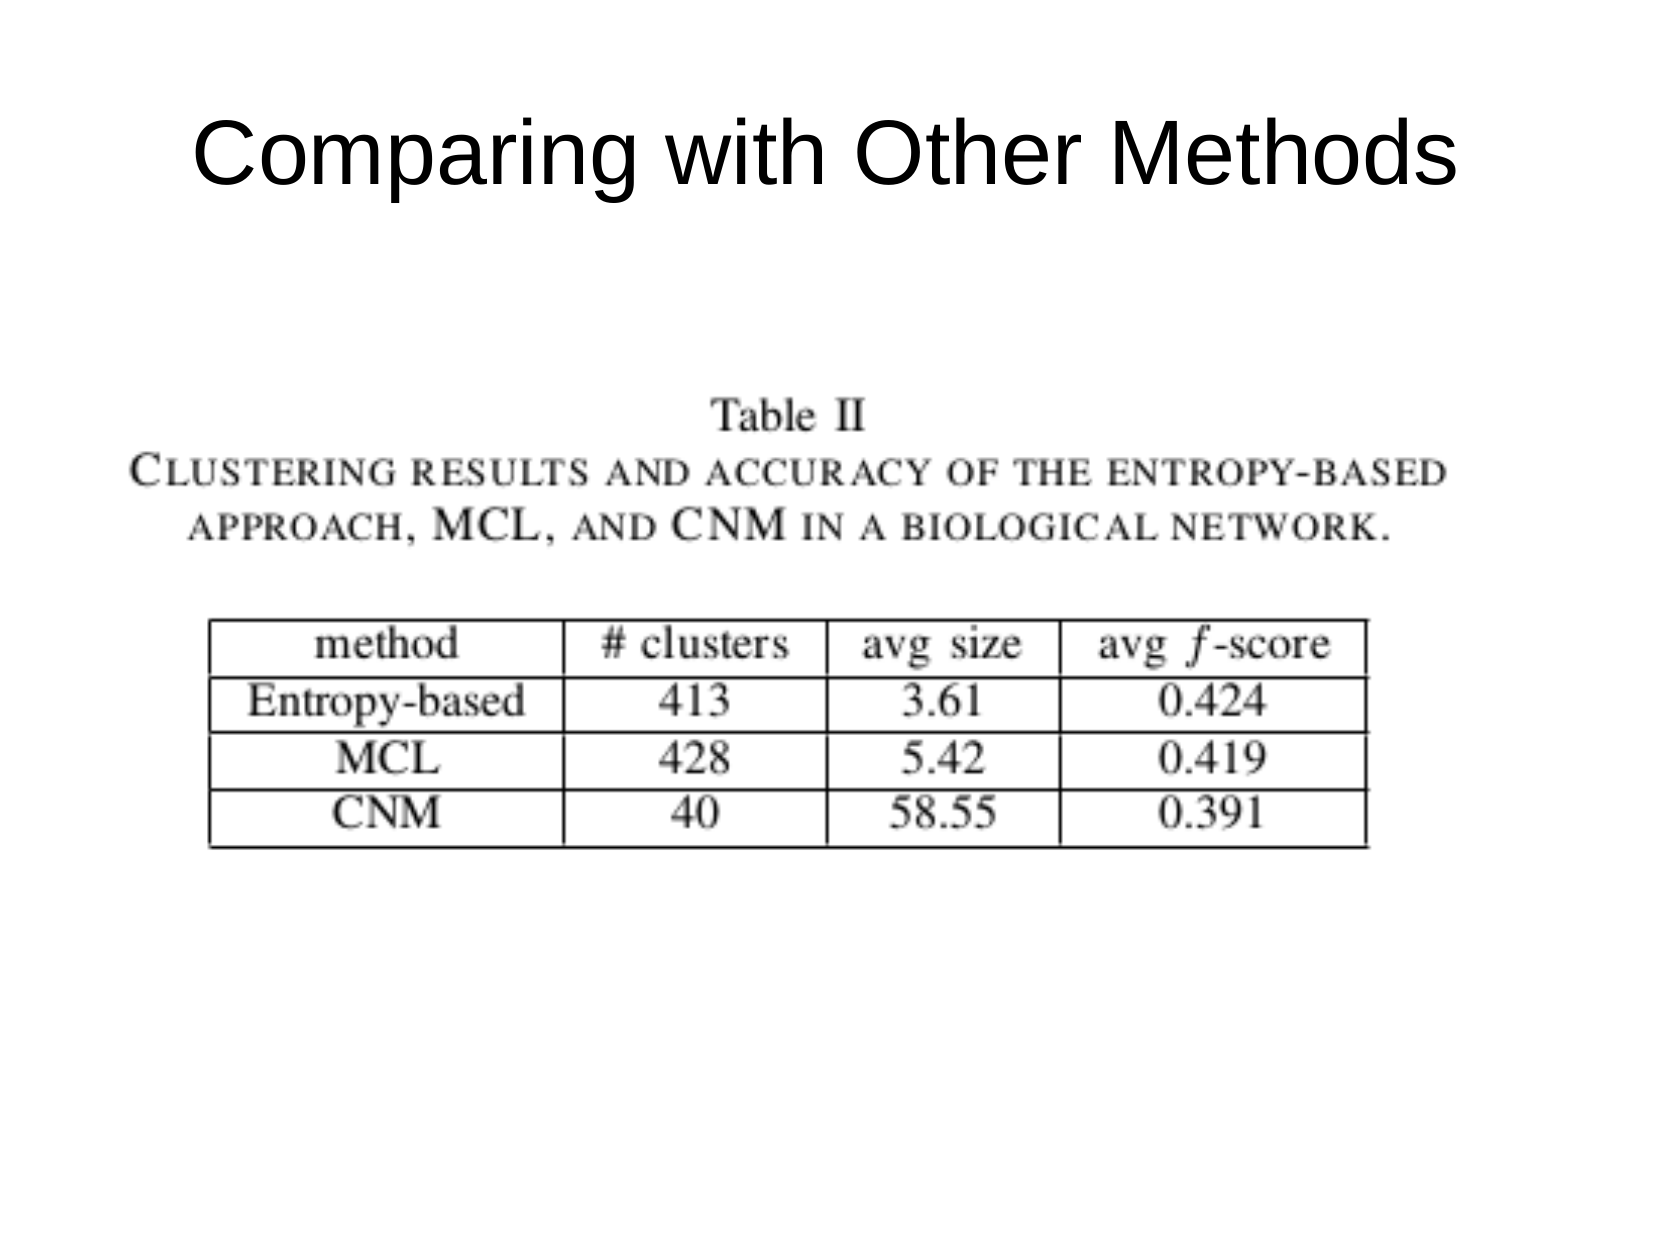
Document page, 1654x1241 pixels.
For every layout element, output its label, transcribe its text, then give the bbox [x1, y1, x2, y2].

picture [82, 353, 1538, 947]
title Comparing with Other Methods [82, 49, 1571, 257]
